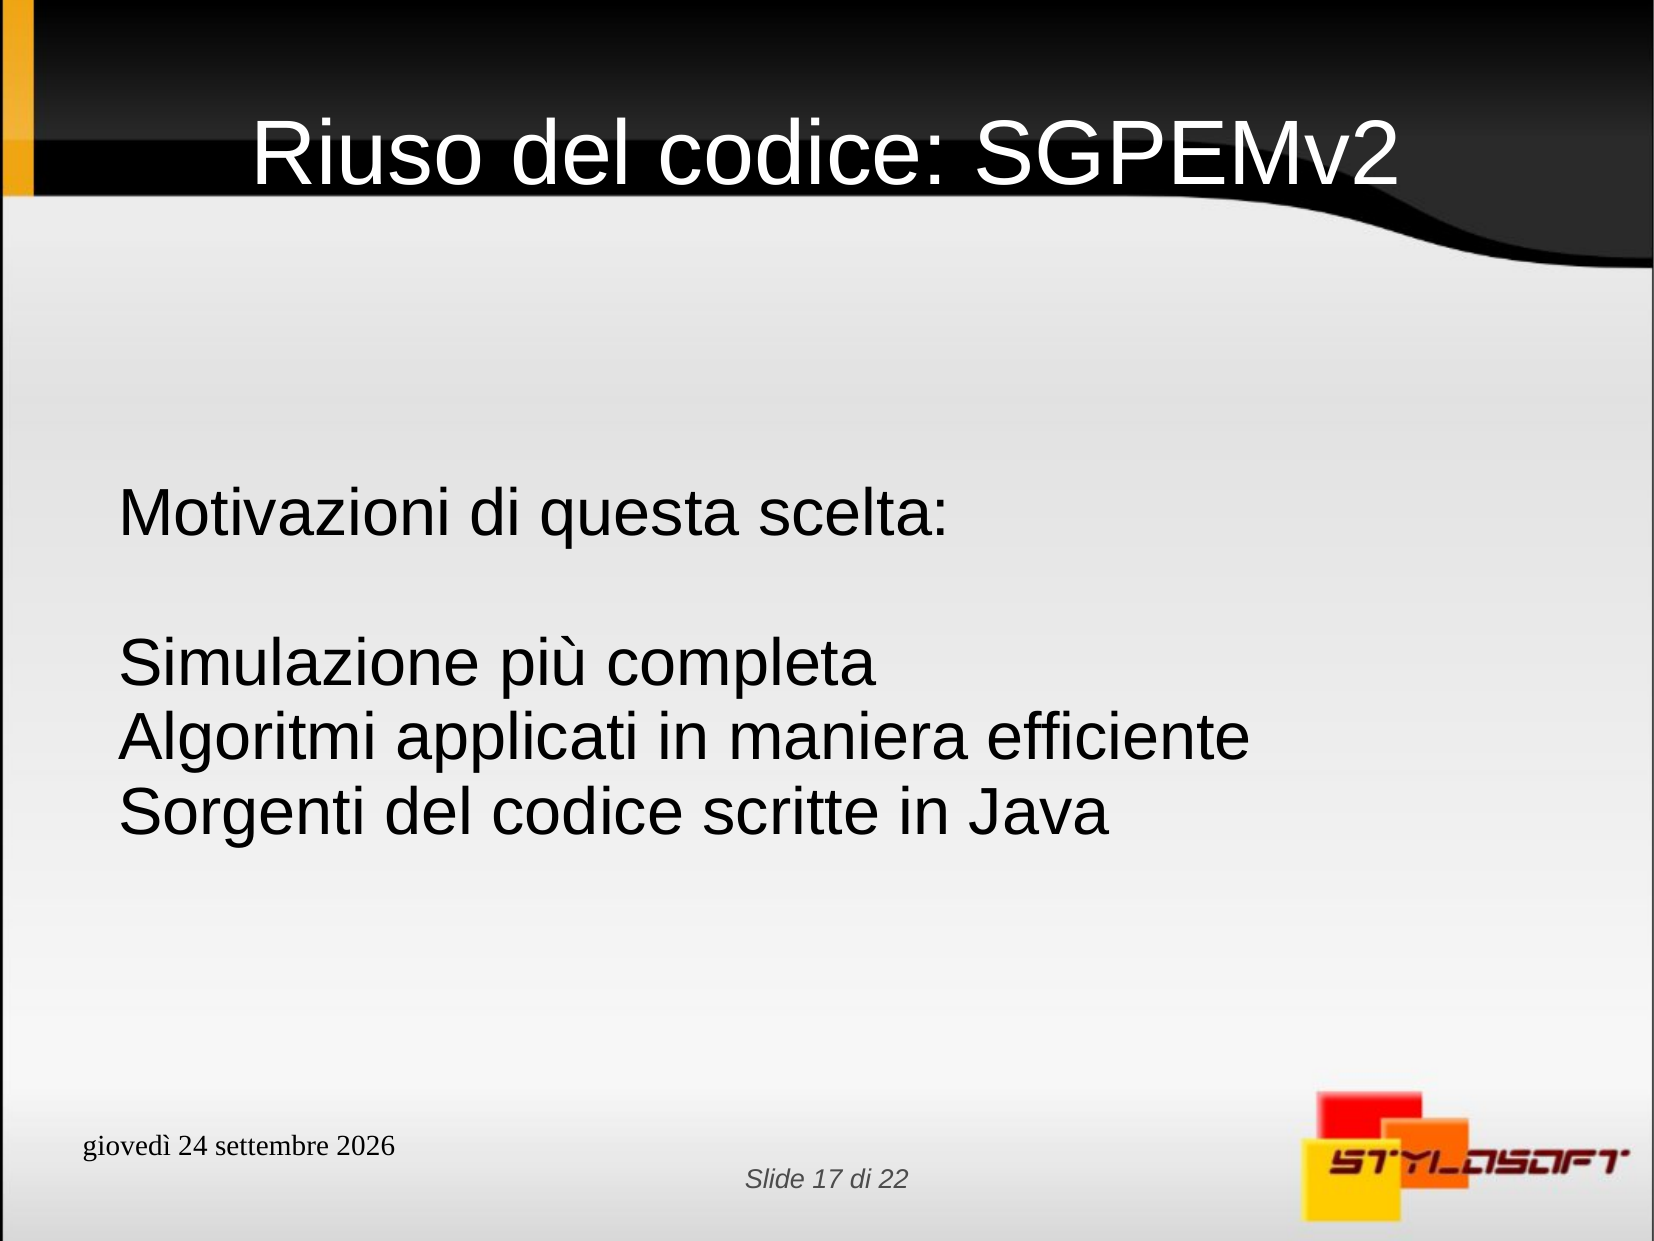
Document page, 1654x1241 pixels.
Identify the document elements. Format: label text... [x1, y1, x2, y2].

picture [0, 0, 1654, 1156]
title Riuso del codice: SGPEMv2 [82, 49, 1571, 257]
subtitle Motivazioni di questa scelta: Simulazione più completa Algoritmi applicati in maniera efficiente Sorgenti del codice scritte in Java [82, 297, 1571, 1102]
text_box Slide <numero> di 22 [0, 1156, 1654, 1241]
